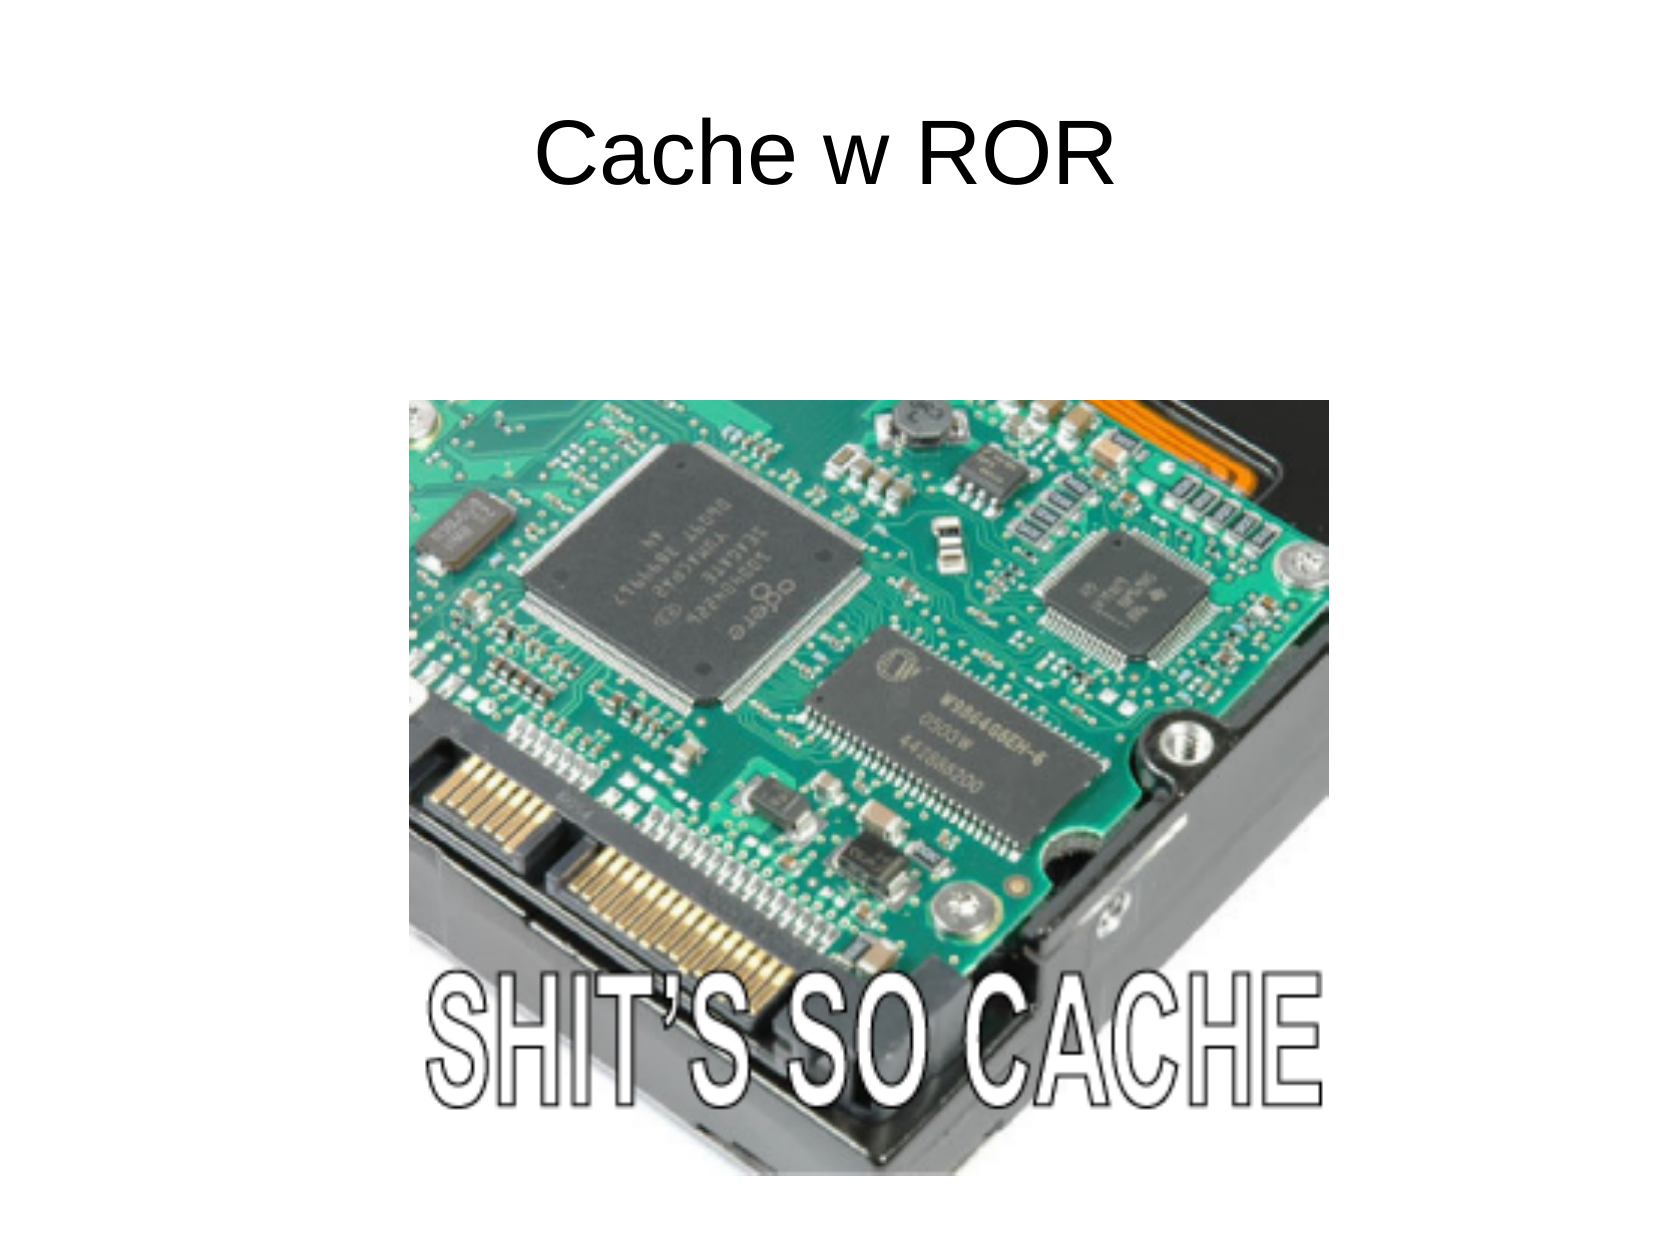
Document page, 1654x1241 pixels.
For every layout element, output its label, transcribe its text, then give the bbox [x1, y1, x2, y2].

picture [409, 400, 1329, 1176]
title Cache w ROR [82, 49, 1571, 257]
